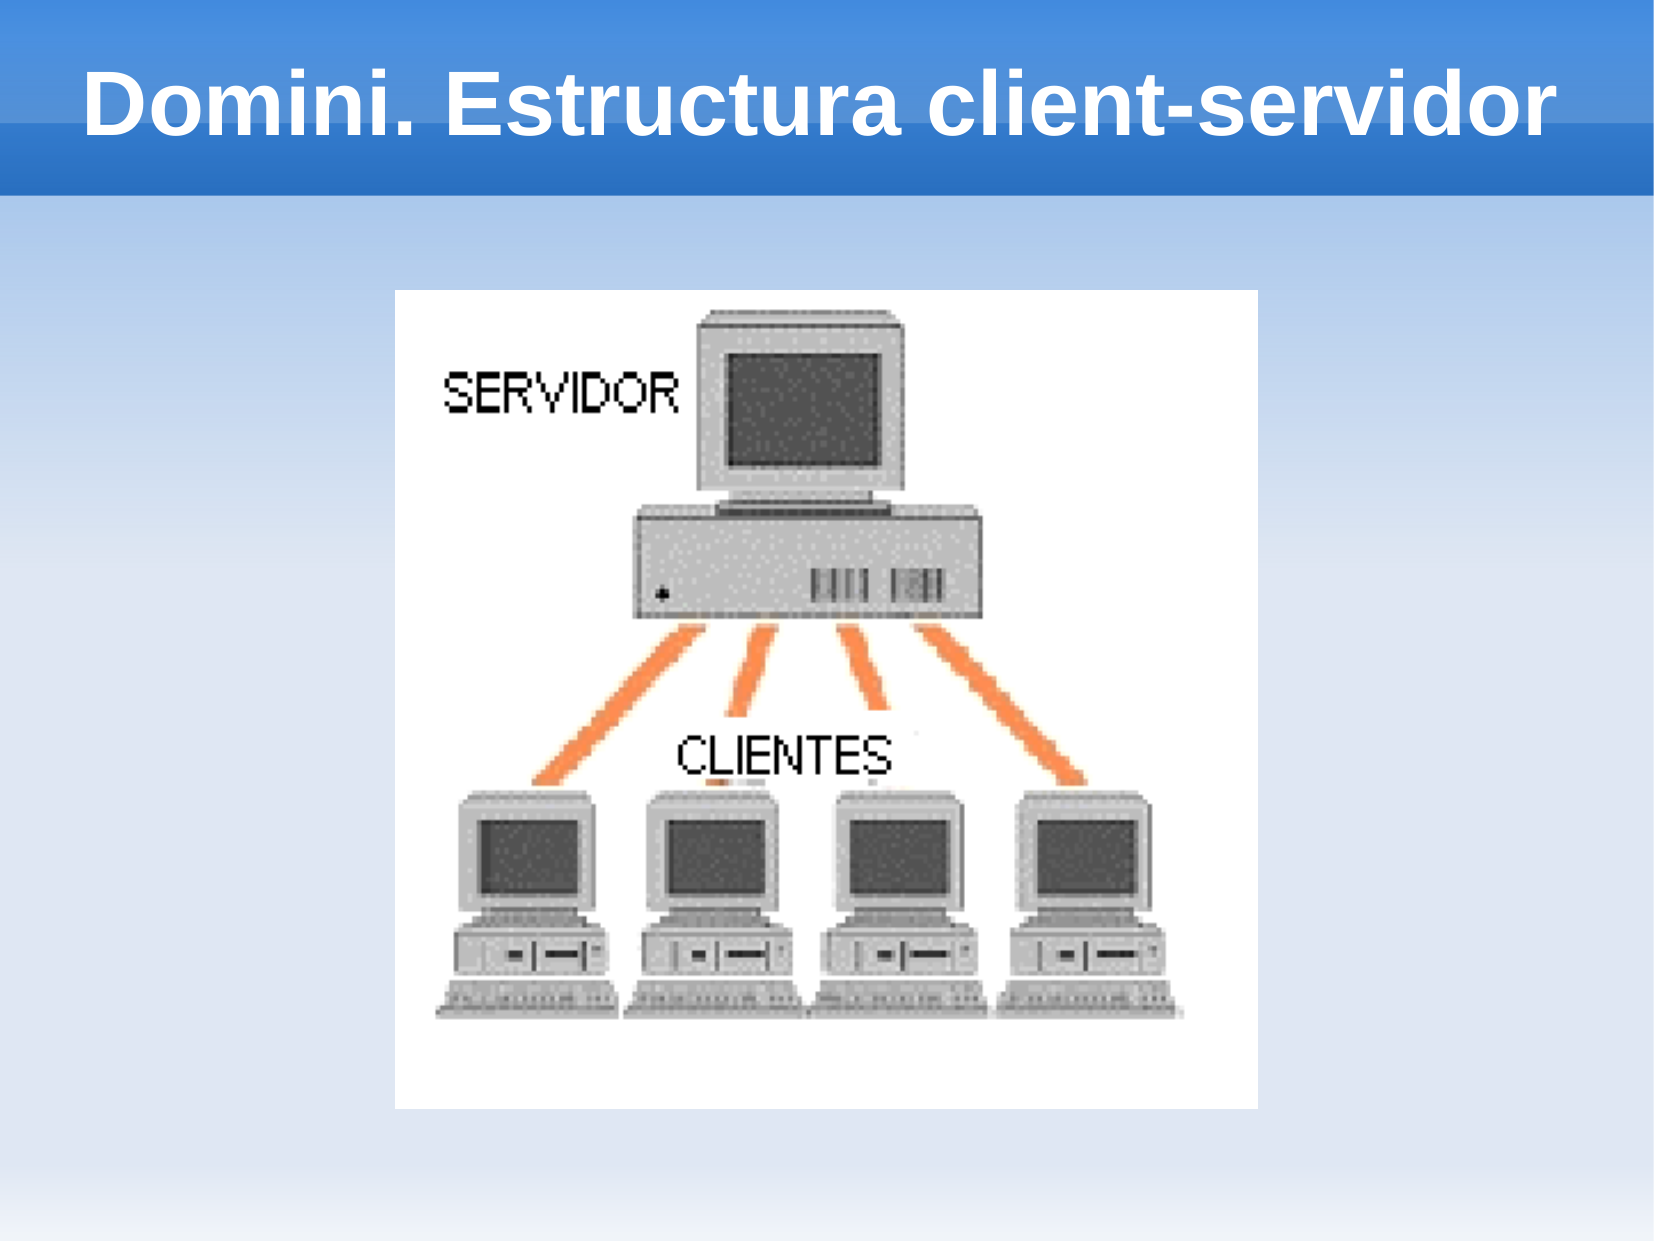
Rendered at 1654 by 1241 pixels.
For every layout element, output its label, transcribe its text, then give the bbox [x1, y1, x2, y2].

picture [0, 0, 1654, 1241]
title Domini. Estructura client-servidor [76, 0, 1565, 208]
